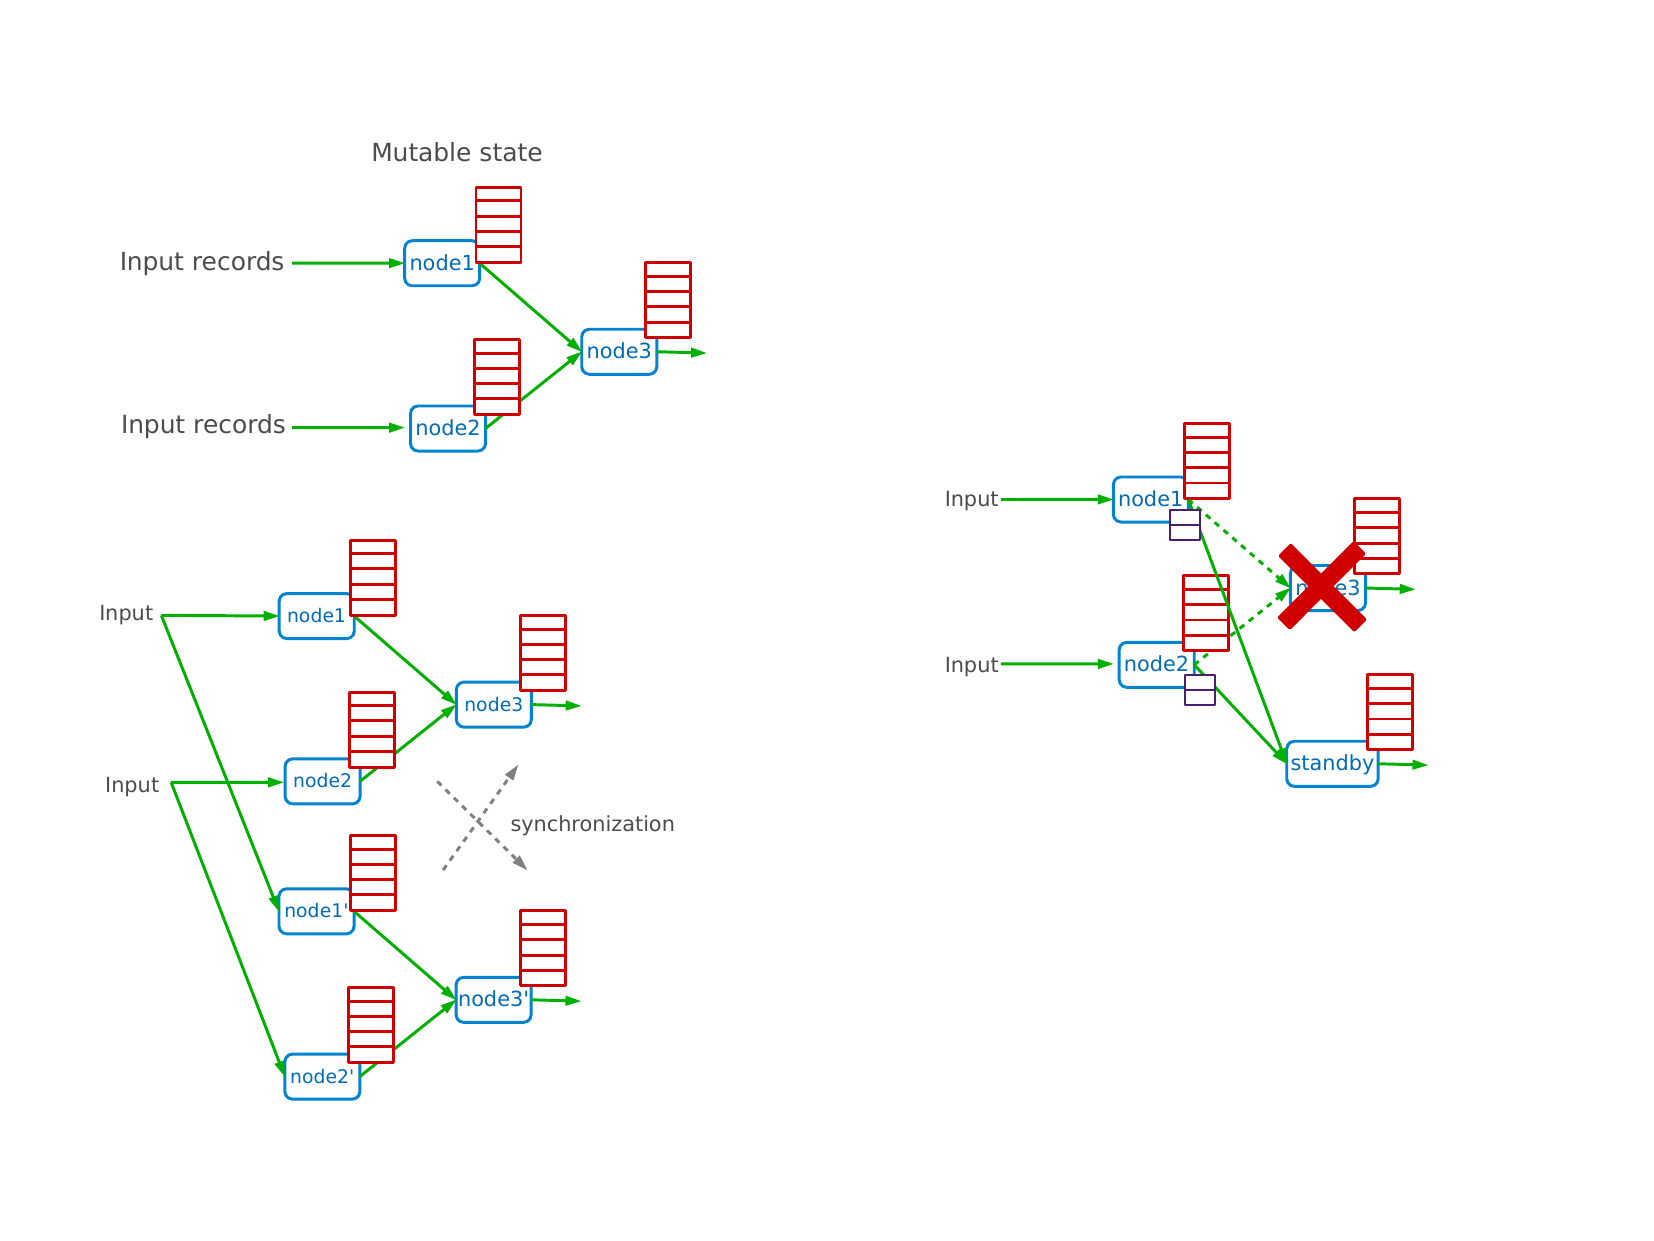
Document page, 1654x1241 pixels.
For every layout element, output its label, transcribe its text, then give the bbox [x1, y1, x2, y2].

text_box [350, 540, 396, 616]
text_box Mutable state [356, 131, 565, 176]
text_box [645, 306, 691, 338]
text_box Input [90, 765, 195, 805]
text_box [475, 231, 521, 263]
text_box node2 [285, 758, 361, 804]
text_box node1 [404, 240, 480, 286]
text_box node2 [1119, 642, 1195, 688]
text_box [1184, 423, 1230, 499]
text_box node3 [581, 329, 657, 375]
text_box [348, 1031, 394, 1063]
text_box node3 [1312, 565, 1330, 574]
text_box [645, 276, 691, 305]
text_box [1279, 498, 1400, 631]
text_box node3 [1333, 565, 1366, 611]
text_box [475, 200, 521, 230]
text_box [348, 1001, 394, 1030]
text_box Input [930, 645, 1017, 685]
text_box synchronization [495, 804, 691, 844]
text_box [474, 339, 520, 415]
text_box node3 [456, 682, 532, 728]
text_box [1367, 674, 1413, 750]
text_box Input [84, 594, 189, 634]
text_box [645, 262, 691, 275]
text_box [1219, 575, 1229, 601]
text_box [520, 910, 566, 986]
text_box [350, 835, 396, 911]
text_box [349, 692, 395, 768]
text_box Input records [105, 239, 301, 284]
text_box [1183, 606, 1229, 651]
text_box node3 [1290, 568, 1309, 605]
text_box node2 [410, 406, 486, 452]
text_box node2' [284, 1054, 360, 1100]
text_box node1 [1113, 476, 1189, 523]
text_box node3' [456, 977, 532, 1023]
text_box [1170, 510, 1201, 541]
text_box node3 [1308, 598, 1334, 611]
text_box [475, 187, 521, 199]
text_box standby [1286, 741, 1379, 787]
text_box Input [930, 480, 1017, 520]
text_box [1183, 575, 1219, 588]
text_box node1' [278, 888, 355, 934]
text_box node1 [279, 593, 355, 639]
text_box [520, 615, 566, 691]
text_box [1183, 591, 1224, 603]
text_box [1185, 675, 1216, 706]
text_box Input records [106, 402, 302, 447]
text_box [348, 987, 394, 1000]
